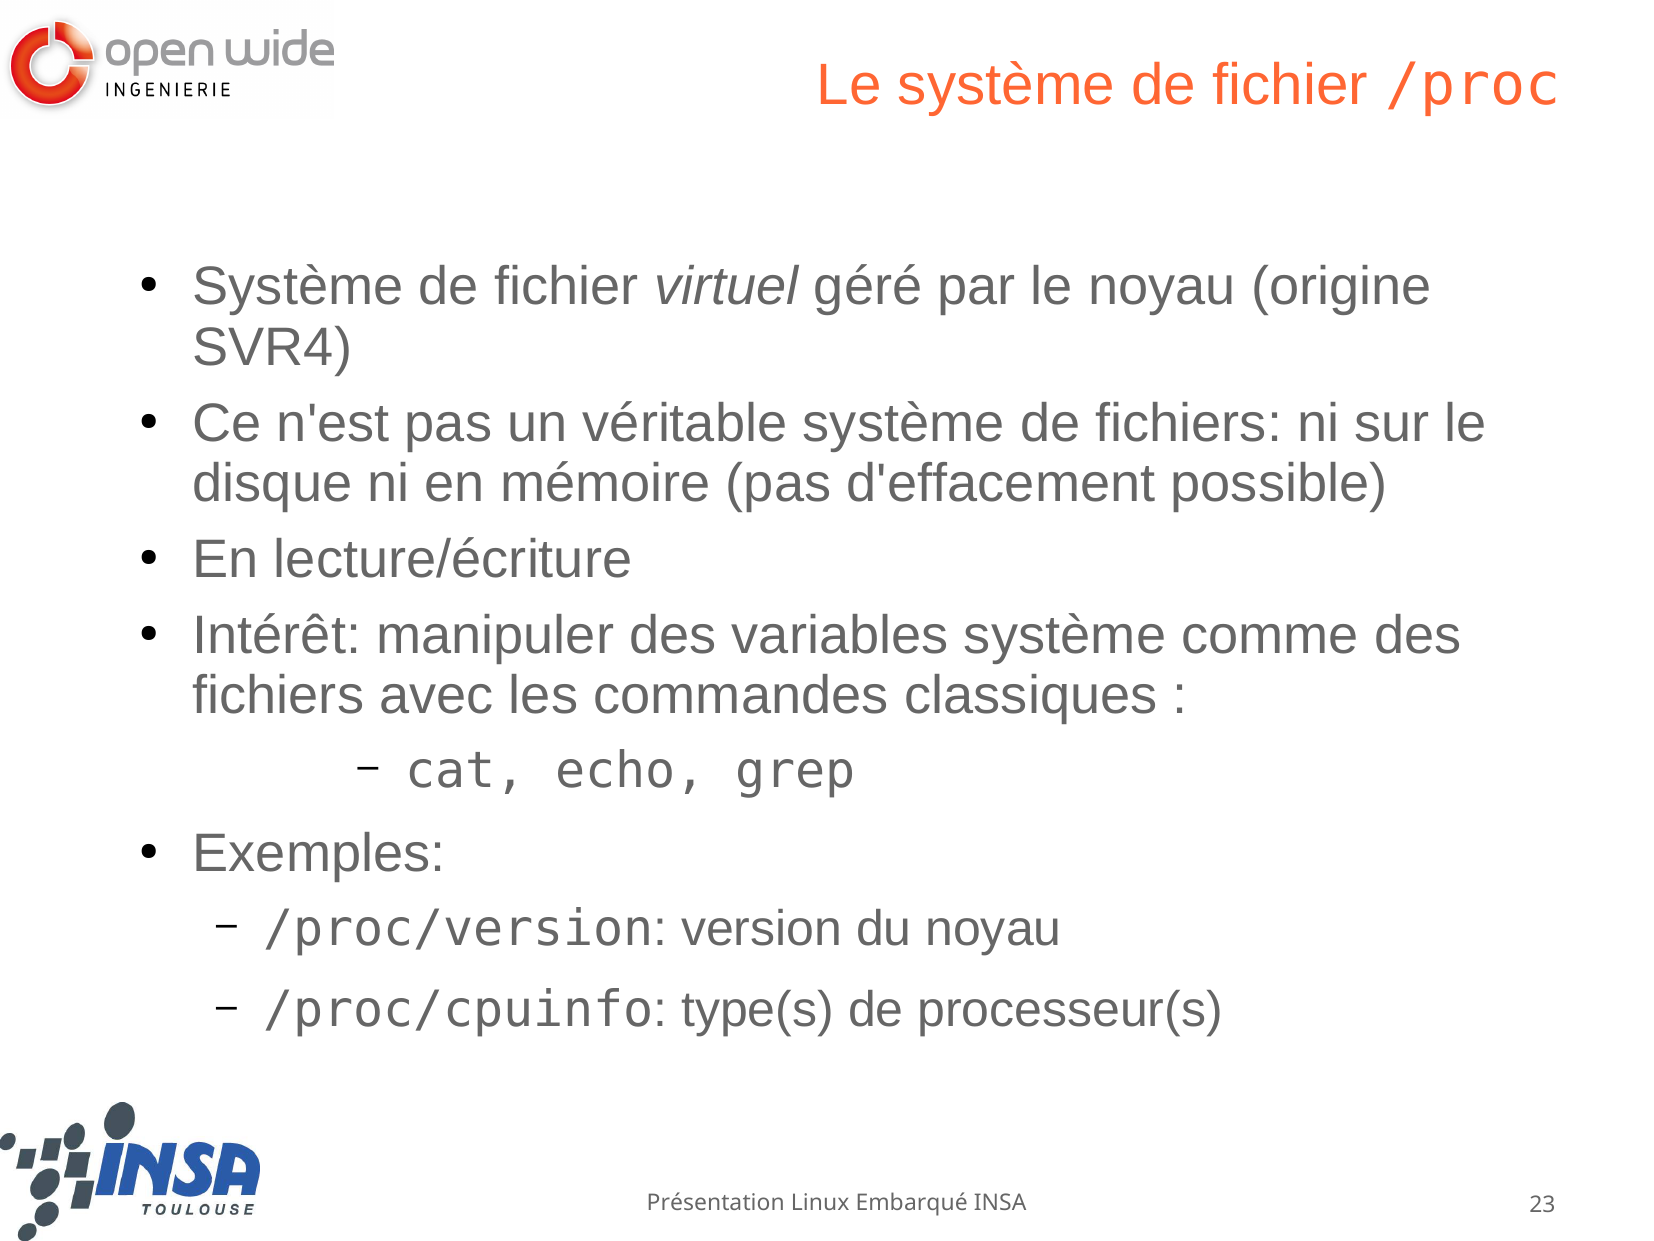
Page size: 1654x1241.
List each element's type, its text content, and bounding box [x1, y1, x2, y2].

picture [0, 1102, 260, 1241]
list Système de fichier virtuel géré par le noyau (origine SVR4) Ce n'est pas un véritable système de fichiers: ni sur le disque ni en mémoire (pas d'effacement possible) En lecture/écriture Intérêt: manipuler des variables système comme des fichiers avec les commandes classiques : cat, echo, grep Exemples: /proc/version: version du noyau /proc/cpuinfo: type(s) de processeur(s) [121, 255, 1534, 1127]
title Le système de fichier /proc [602, 12, 1561, 157]
picture [0, 0, 334, 119]
